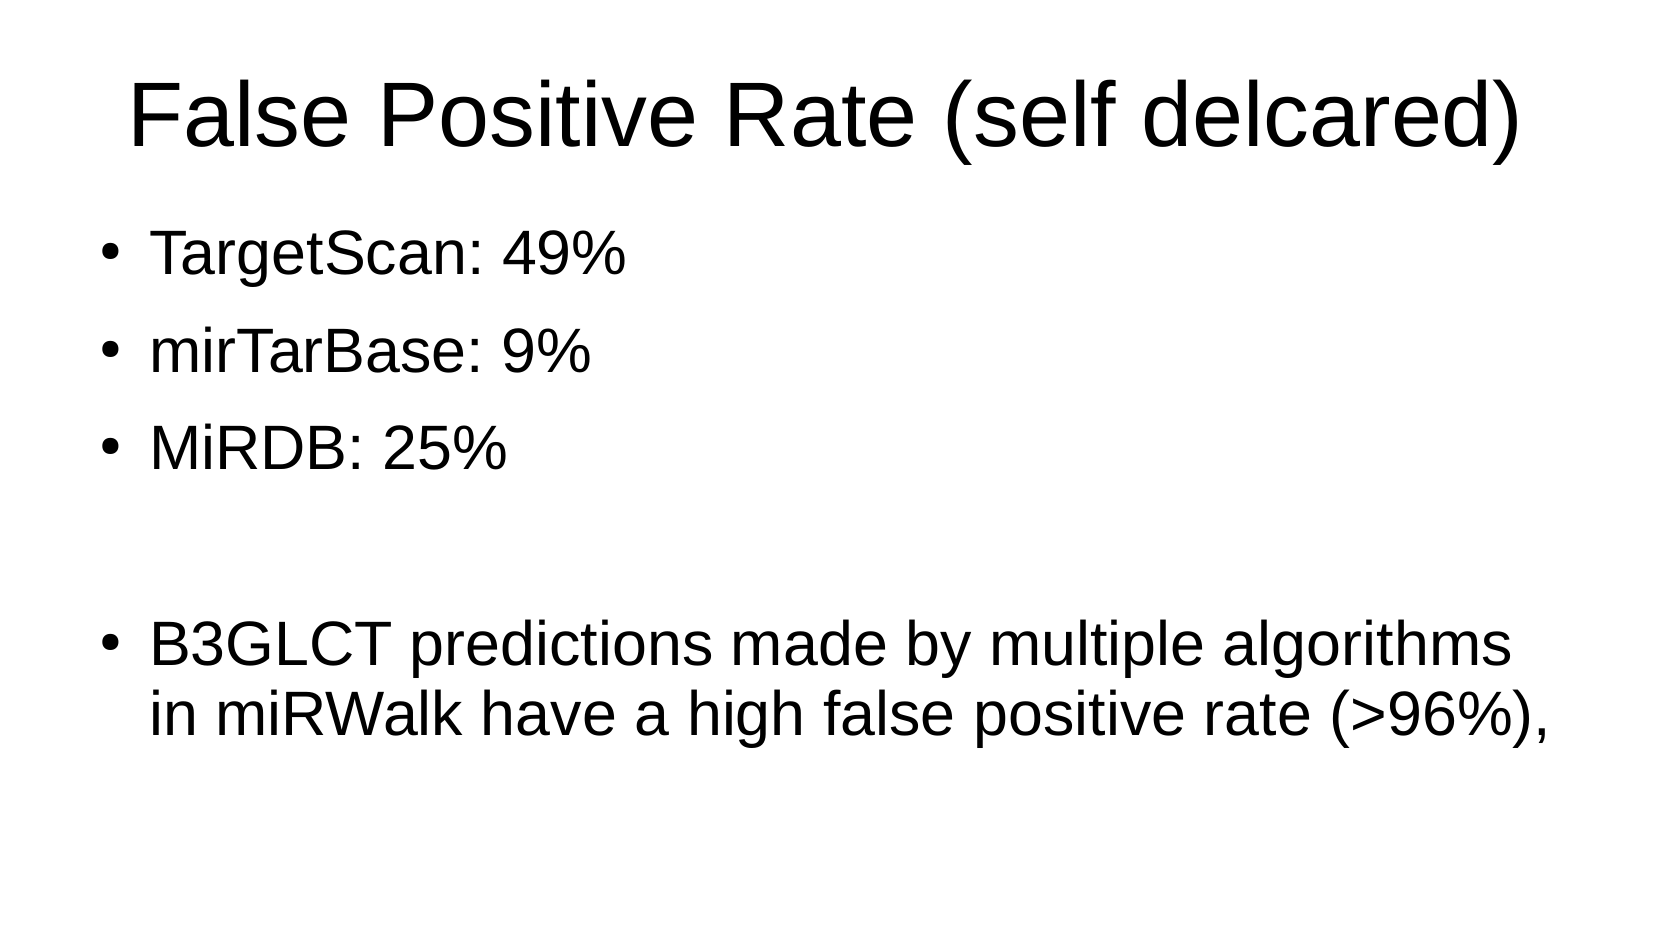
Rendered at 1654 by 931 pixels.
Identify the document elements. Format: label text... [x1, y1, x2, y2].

title False Positive Rate (self delcared) [82, 37, 1571, 193]
list TargetScan: 49% mirTarBase: 9% MiRDB: 25% B3GLCT predictions made by multiple algorithms in miRWalk have a high false positive rate (>96%), [82, 217, 1571, 758]
